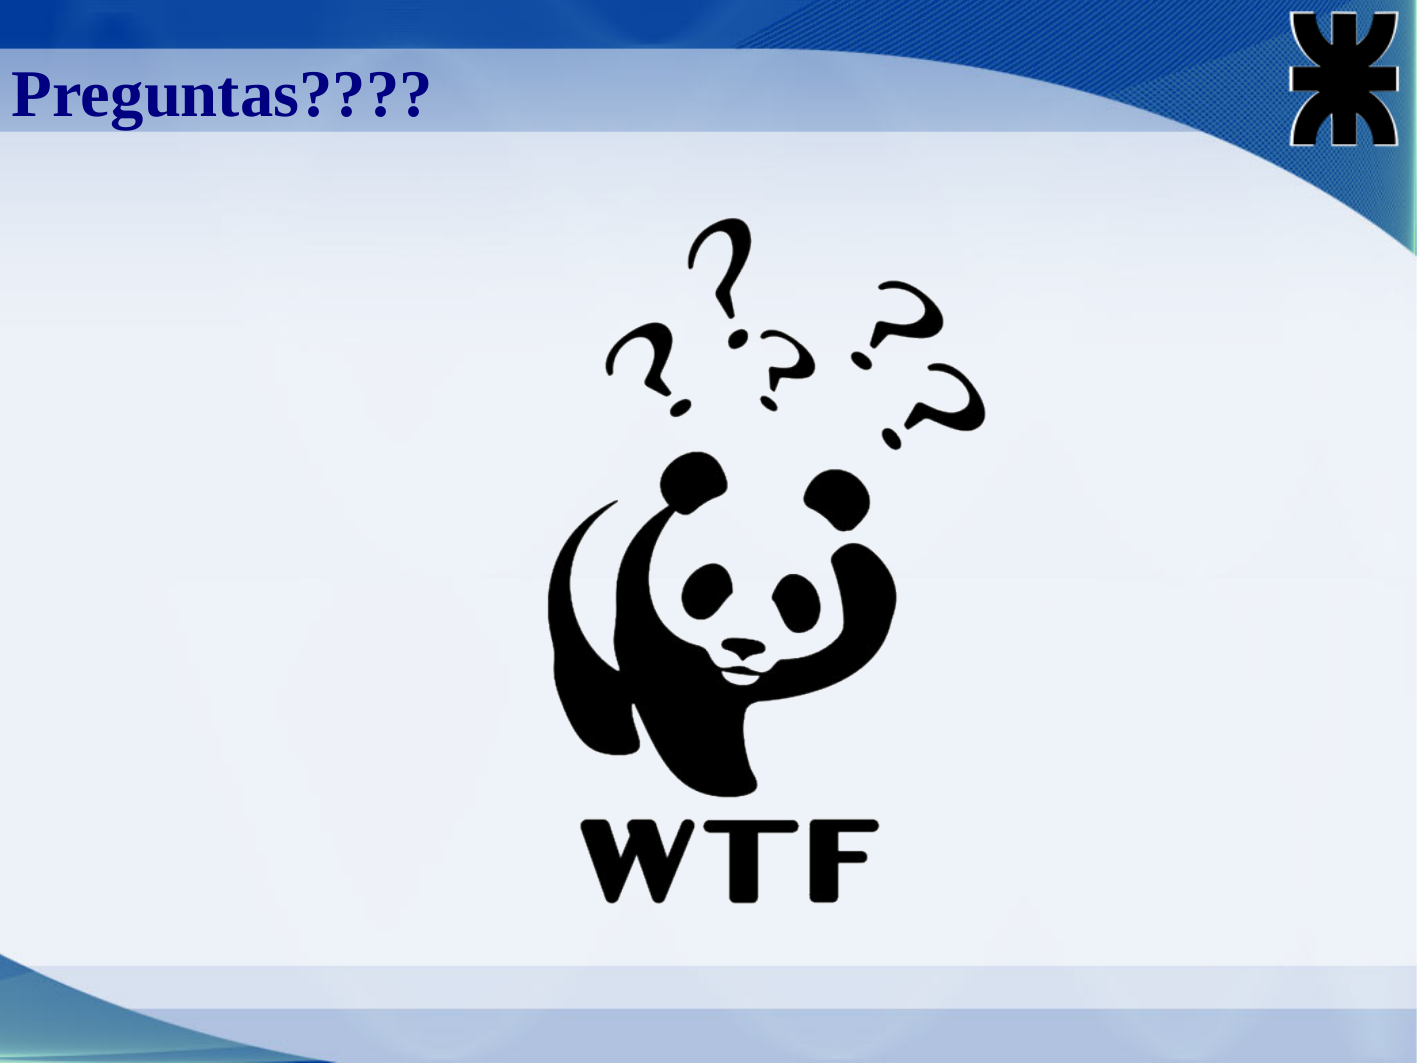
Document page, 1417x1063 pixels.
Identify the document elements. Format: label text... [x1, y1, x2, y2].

picture [0, 0, 1417, 1063]
title Preguntas???? [11, 5, 1004, 183]
